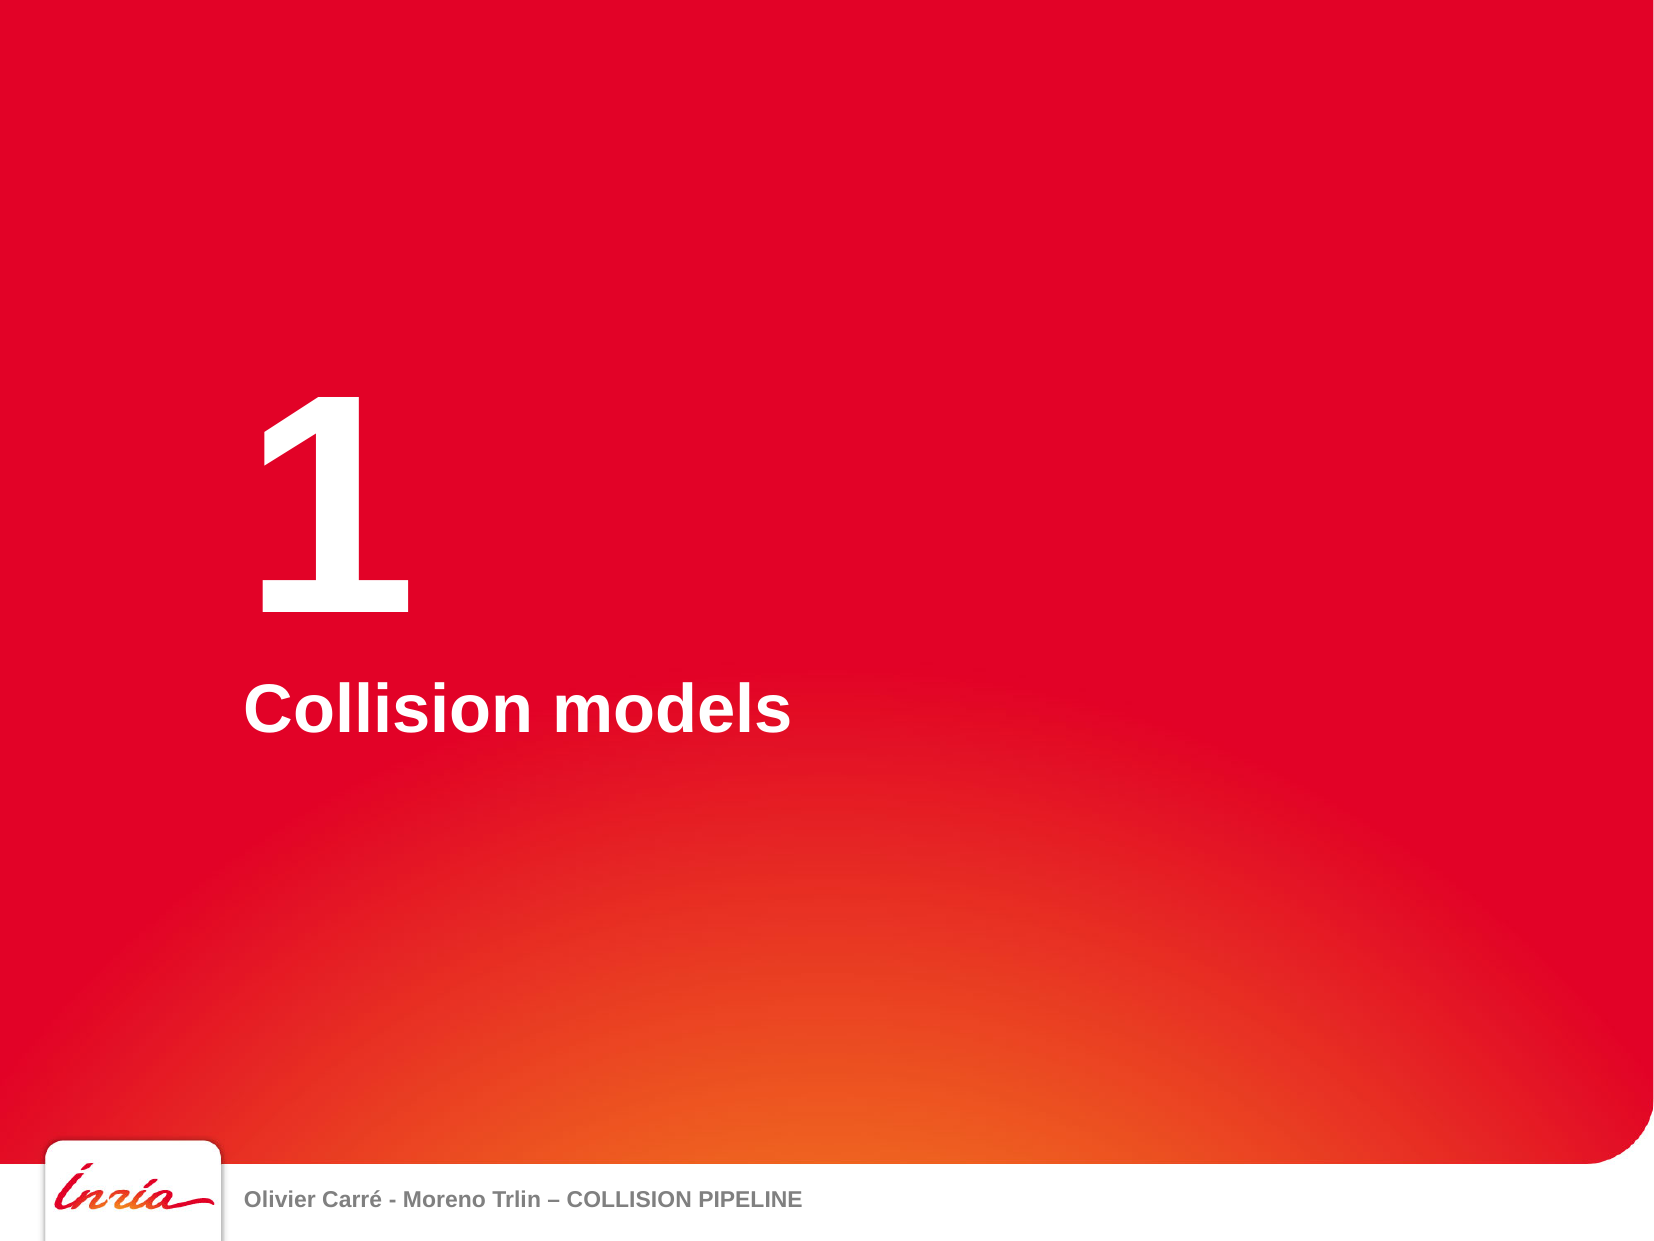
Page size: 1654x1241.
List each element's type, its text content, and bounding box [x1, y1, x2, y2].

footer Olivier Carré - Moreno Trlin – COLLISION PIPELINE [243, 1173, 1188, 1223]
title Collision models [243, 620, 1598, 747]
text_box 1 [243, 327, 827, 685]
picture [0, 0, 1654, 1241]
